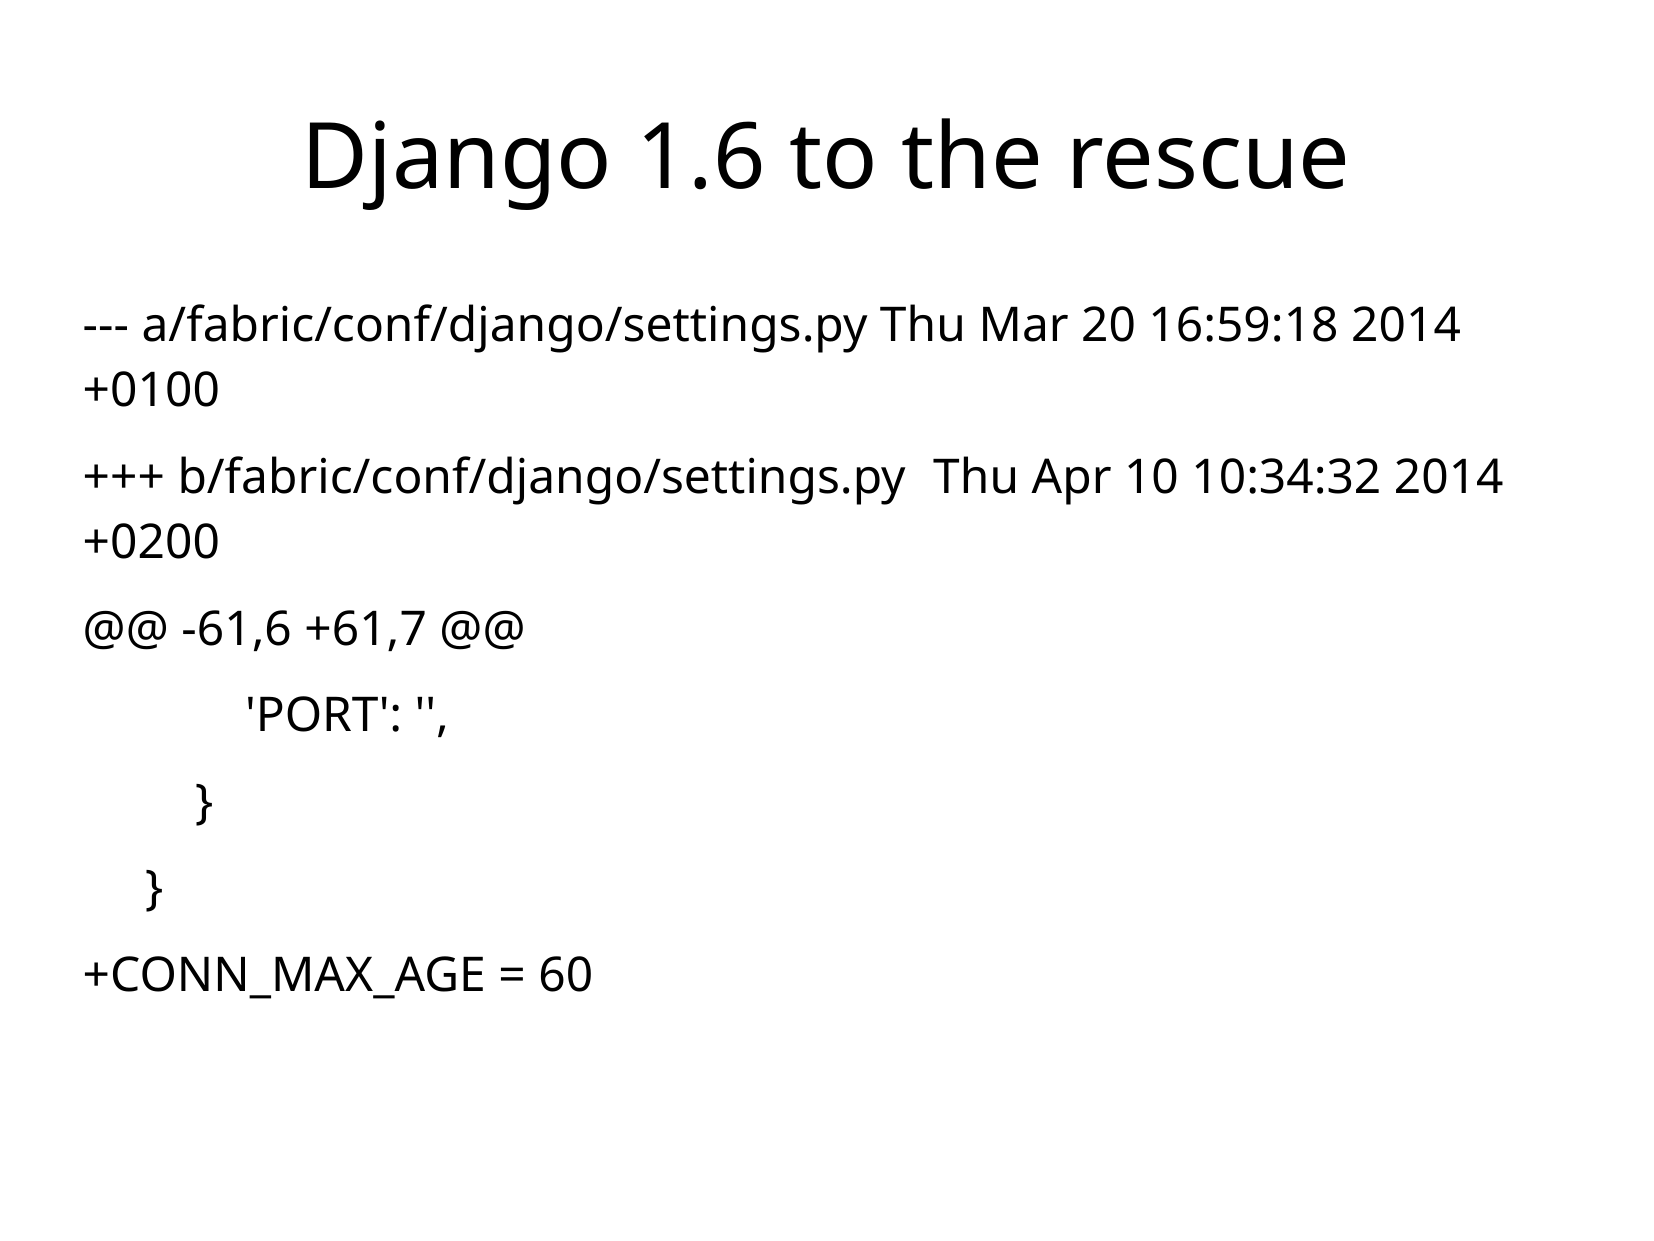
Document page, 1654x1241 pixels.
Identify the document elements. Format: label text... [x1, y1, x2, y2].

title Django 1.6 to the rescue [82, 49, 1571, 257]
list --- a/fabric/conf/django/settings.py Thu Mar 20 16:59:18 2014 +0100 +++ b/fabric/conf/django/settings.py Thu Apr 10 10:34:32 2014 +0200 @@ -61,6 +61,7 @@ 'PORT': '', } } +CONN_MAX_AGE = 60 [82, 290, 1571, 1010]
